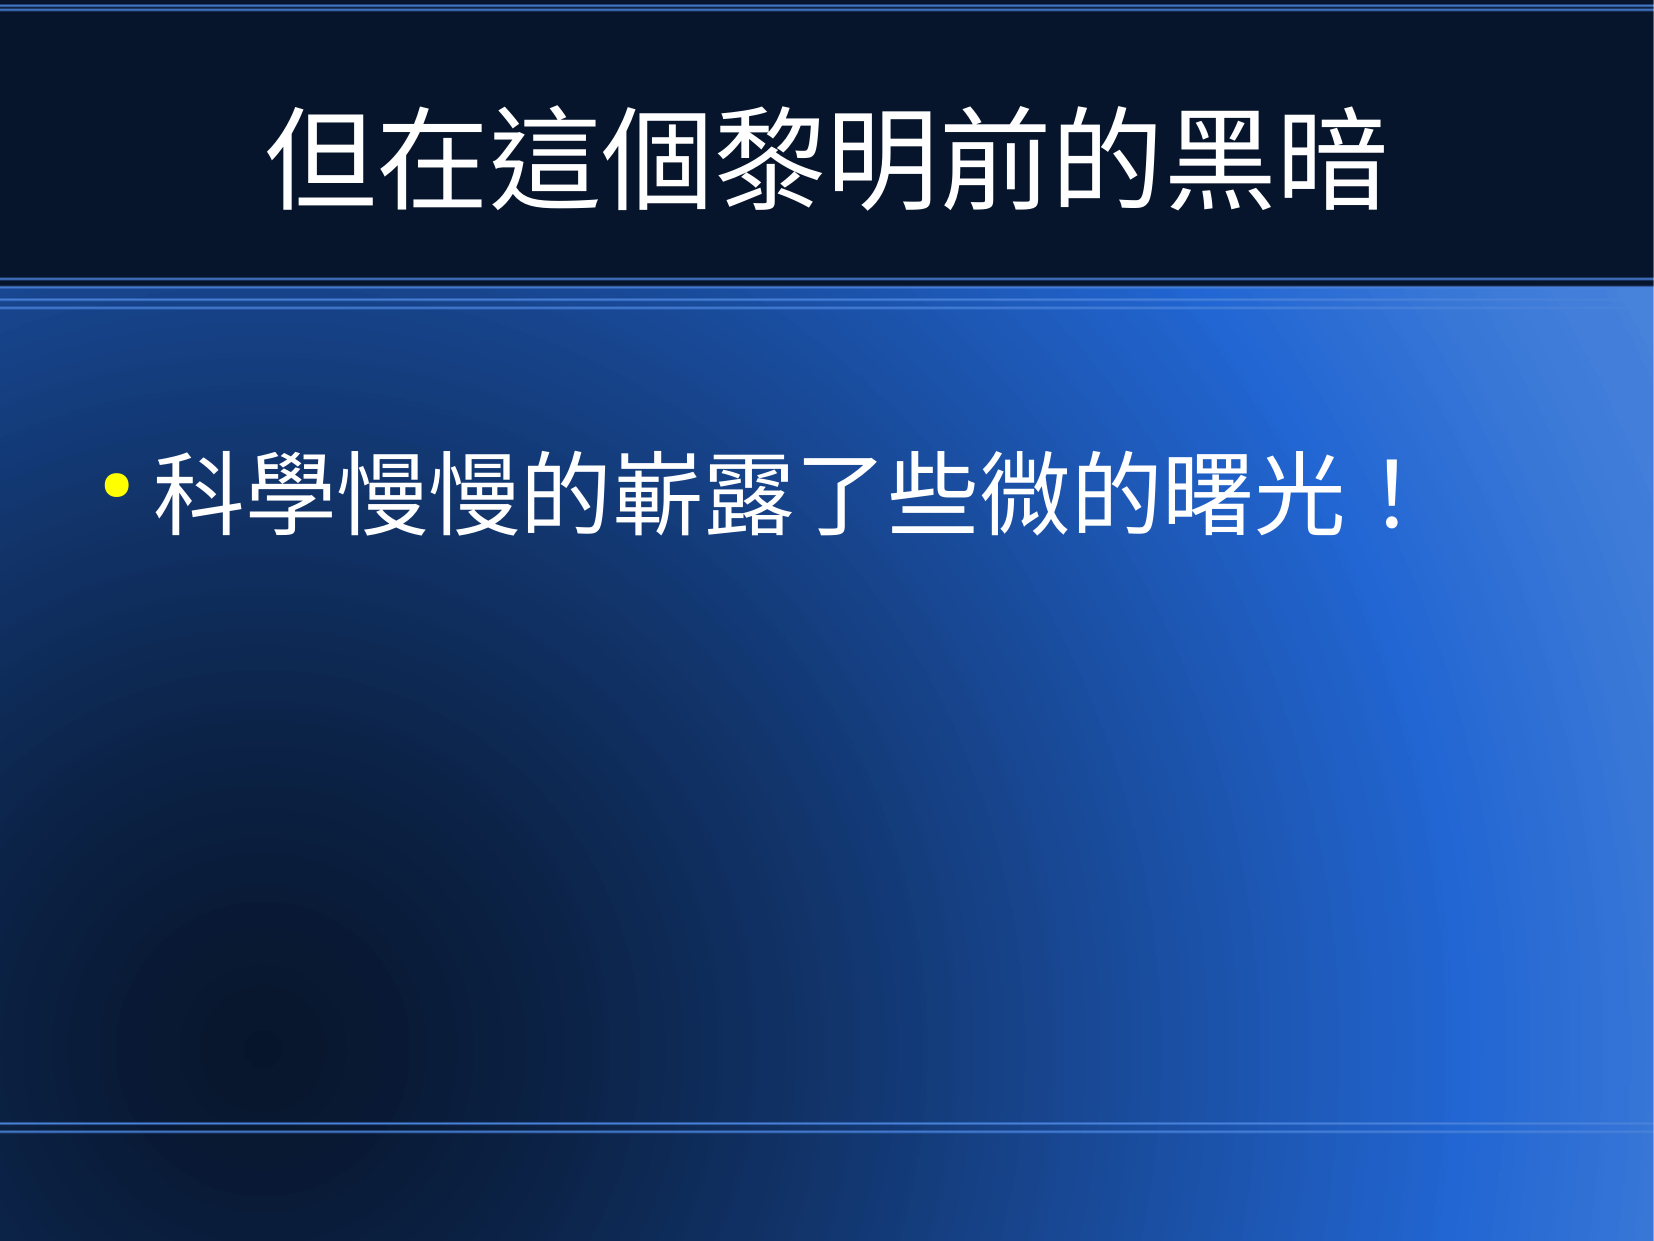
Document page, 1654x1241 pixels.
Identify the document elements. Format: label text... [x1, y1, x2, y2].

title 但在這個黎明前的黑暗 [82, 49, 1571, 257]
list 科學慢慢的嶄露了些微的曙光！ [82, 355, 1571, 1241]
picture [0, 0, 1654, 1241]
